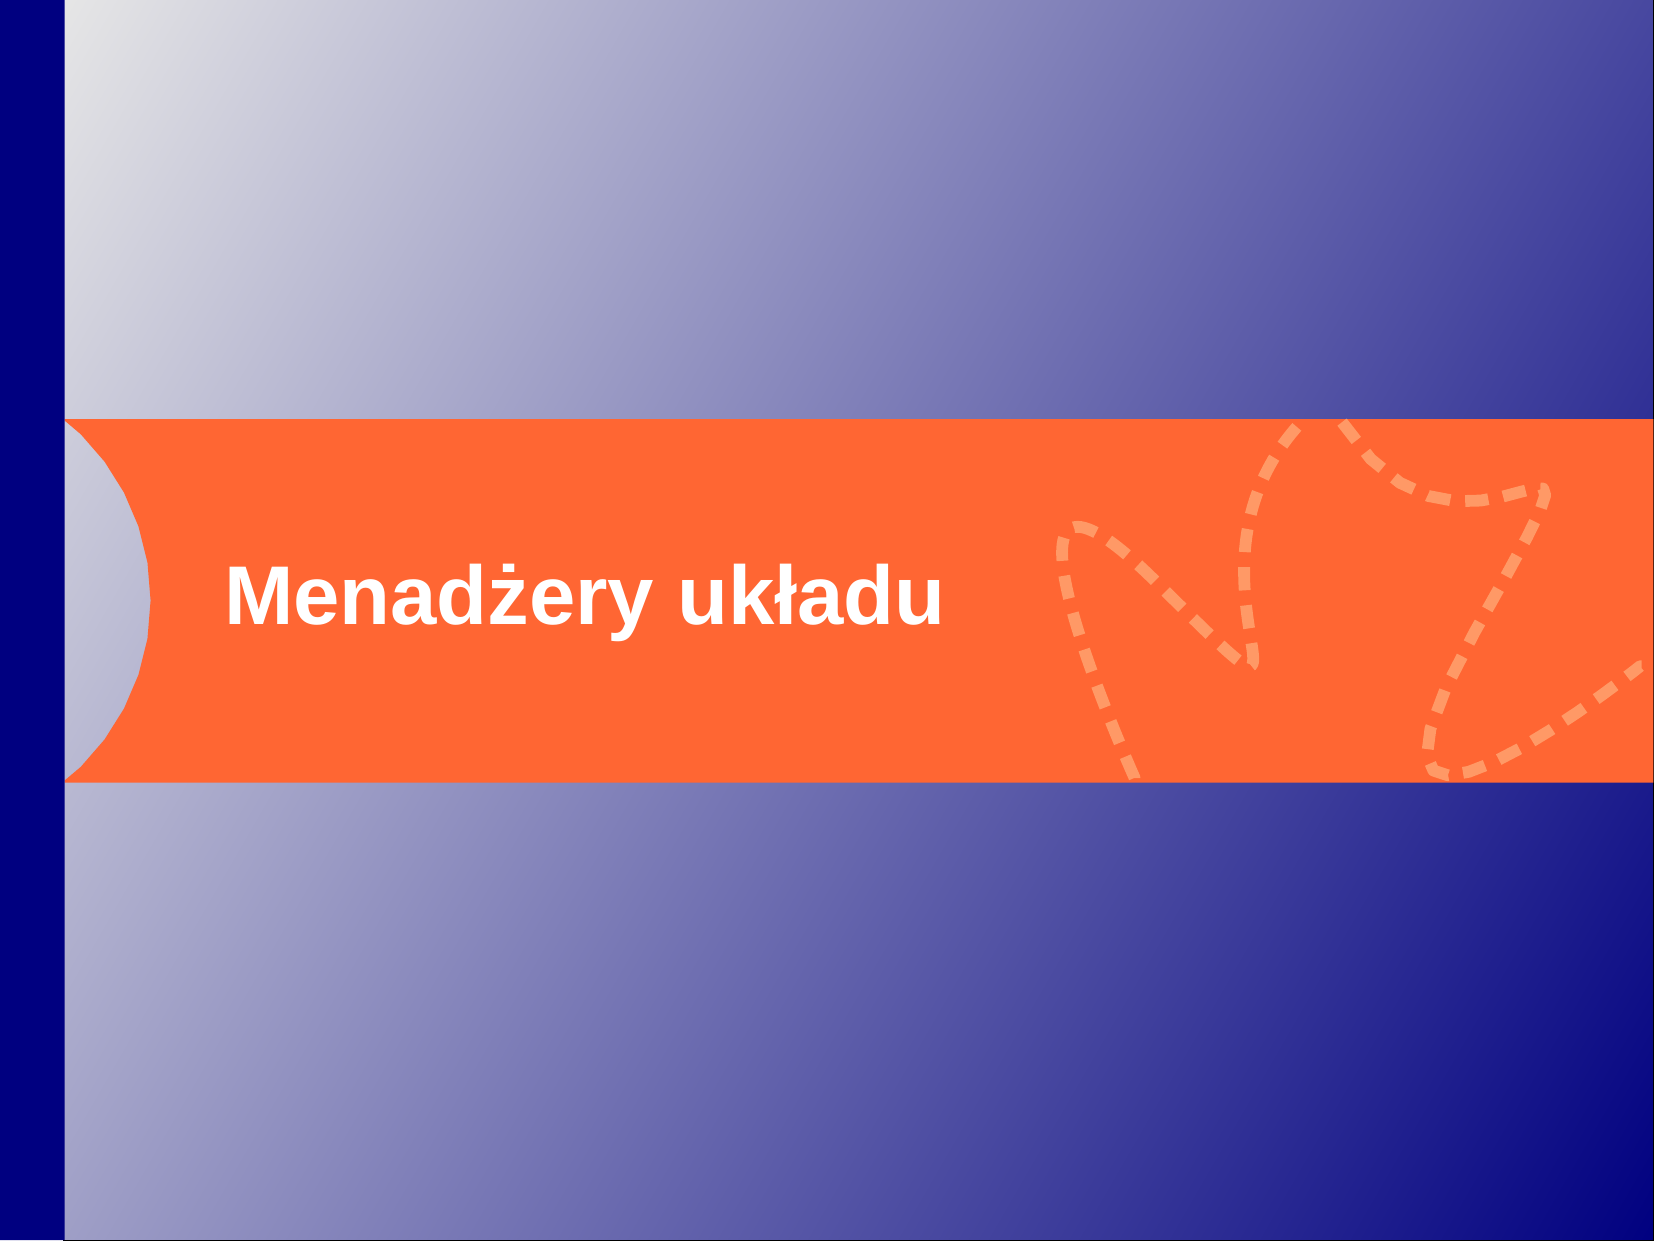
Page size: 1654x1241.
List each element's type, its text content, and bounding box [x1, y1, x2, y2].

title Menadżery układu [224, 497, 1431, 704]
